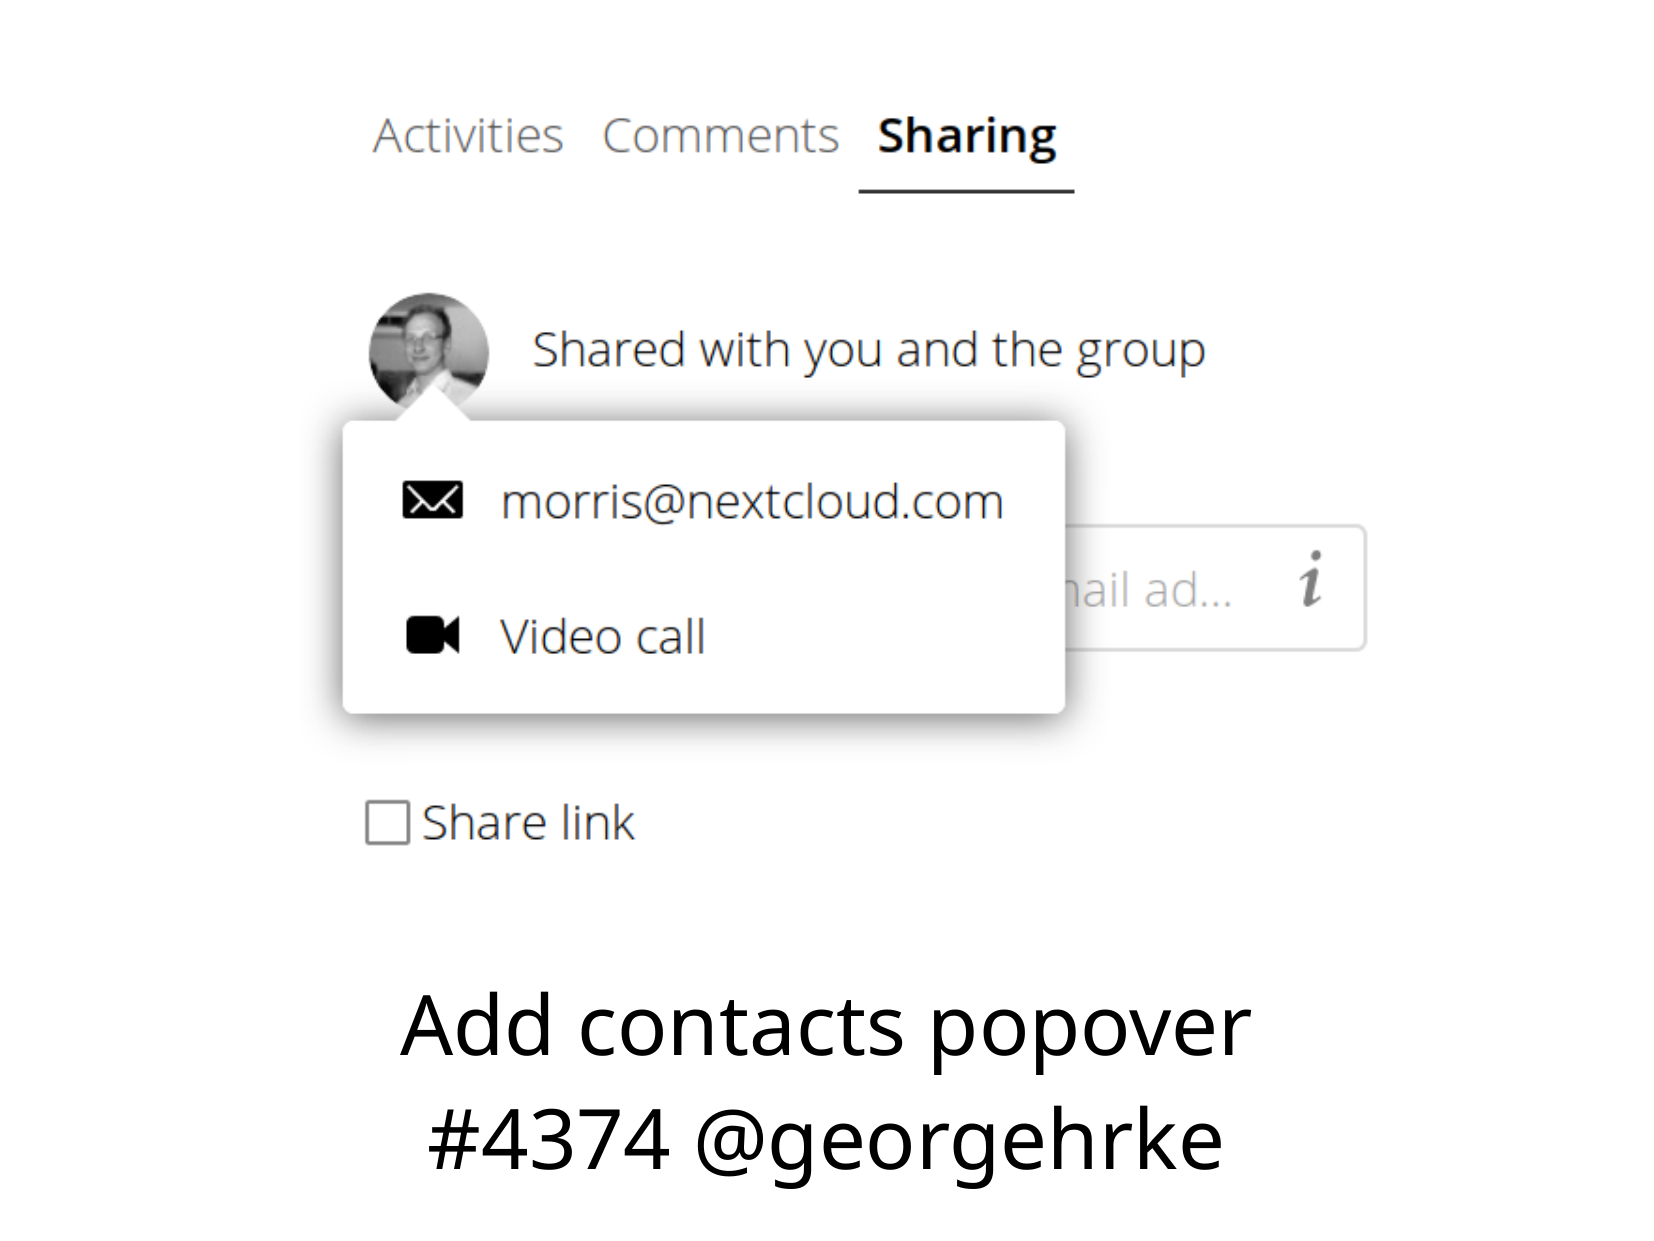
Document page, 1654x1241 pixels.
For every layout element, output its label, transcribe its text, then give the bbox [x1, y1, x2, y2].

title Add contacts popover #4374 @georgehrke [82, 967, 1572, 1194]
picture [300, 70, 1424, 931]
